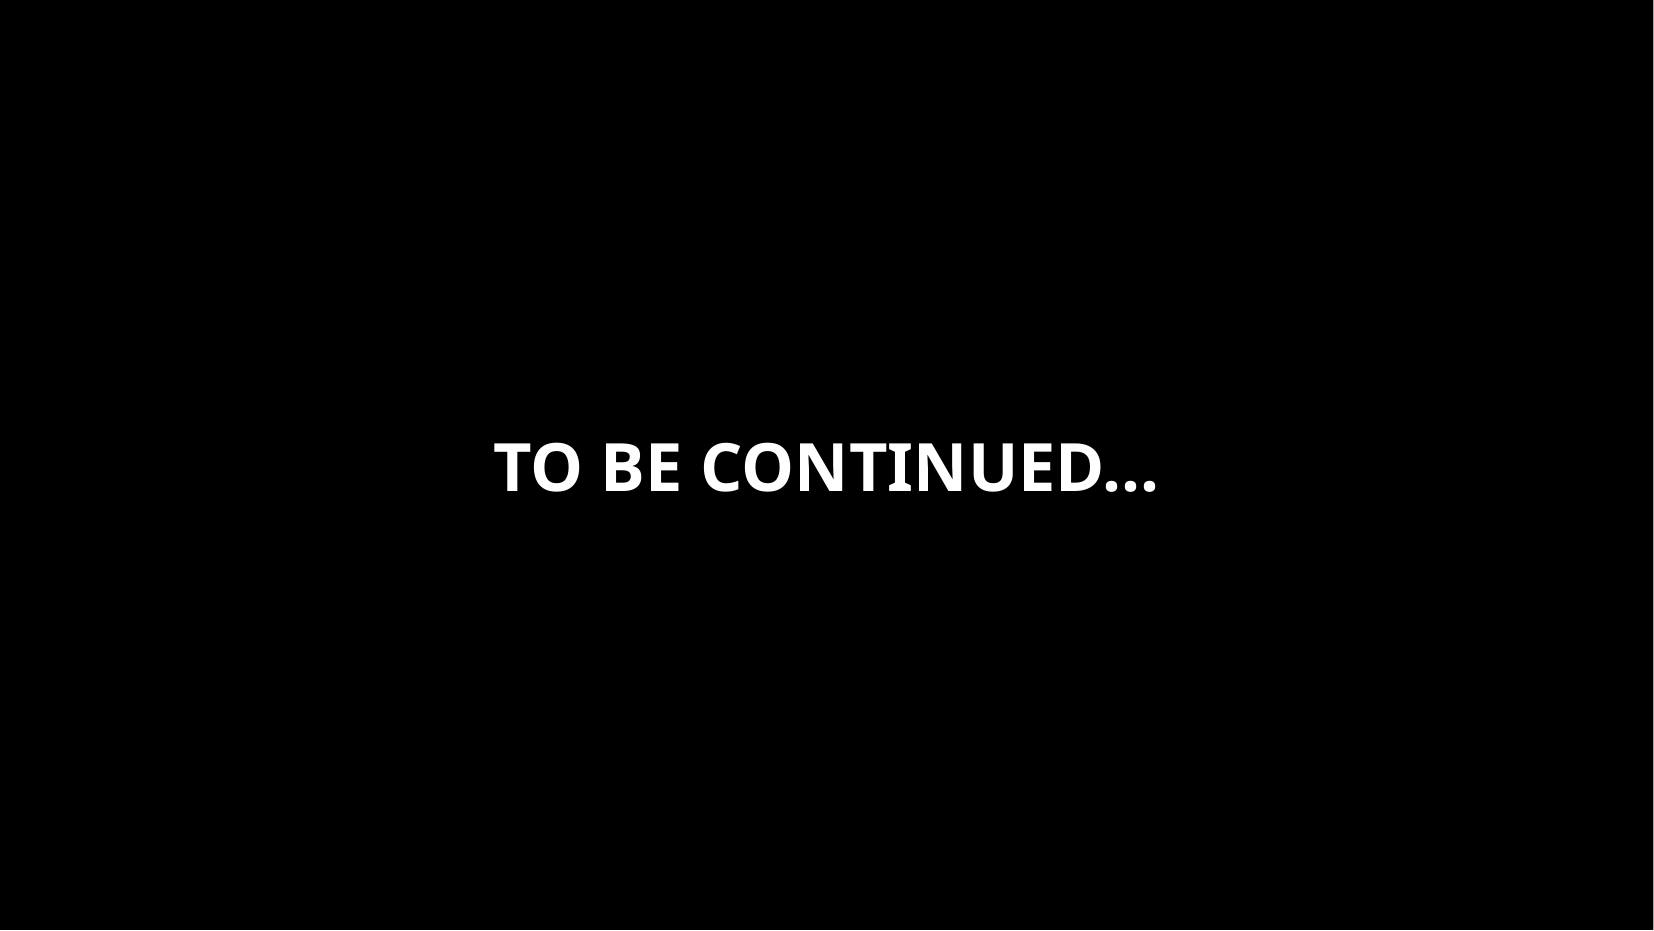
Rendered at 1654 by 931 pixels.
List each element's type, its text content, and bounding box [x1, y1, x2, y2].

subtitle TO BE CONTINUED... [82, 105, 1571, 825]
